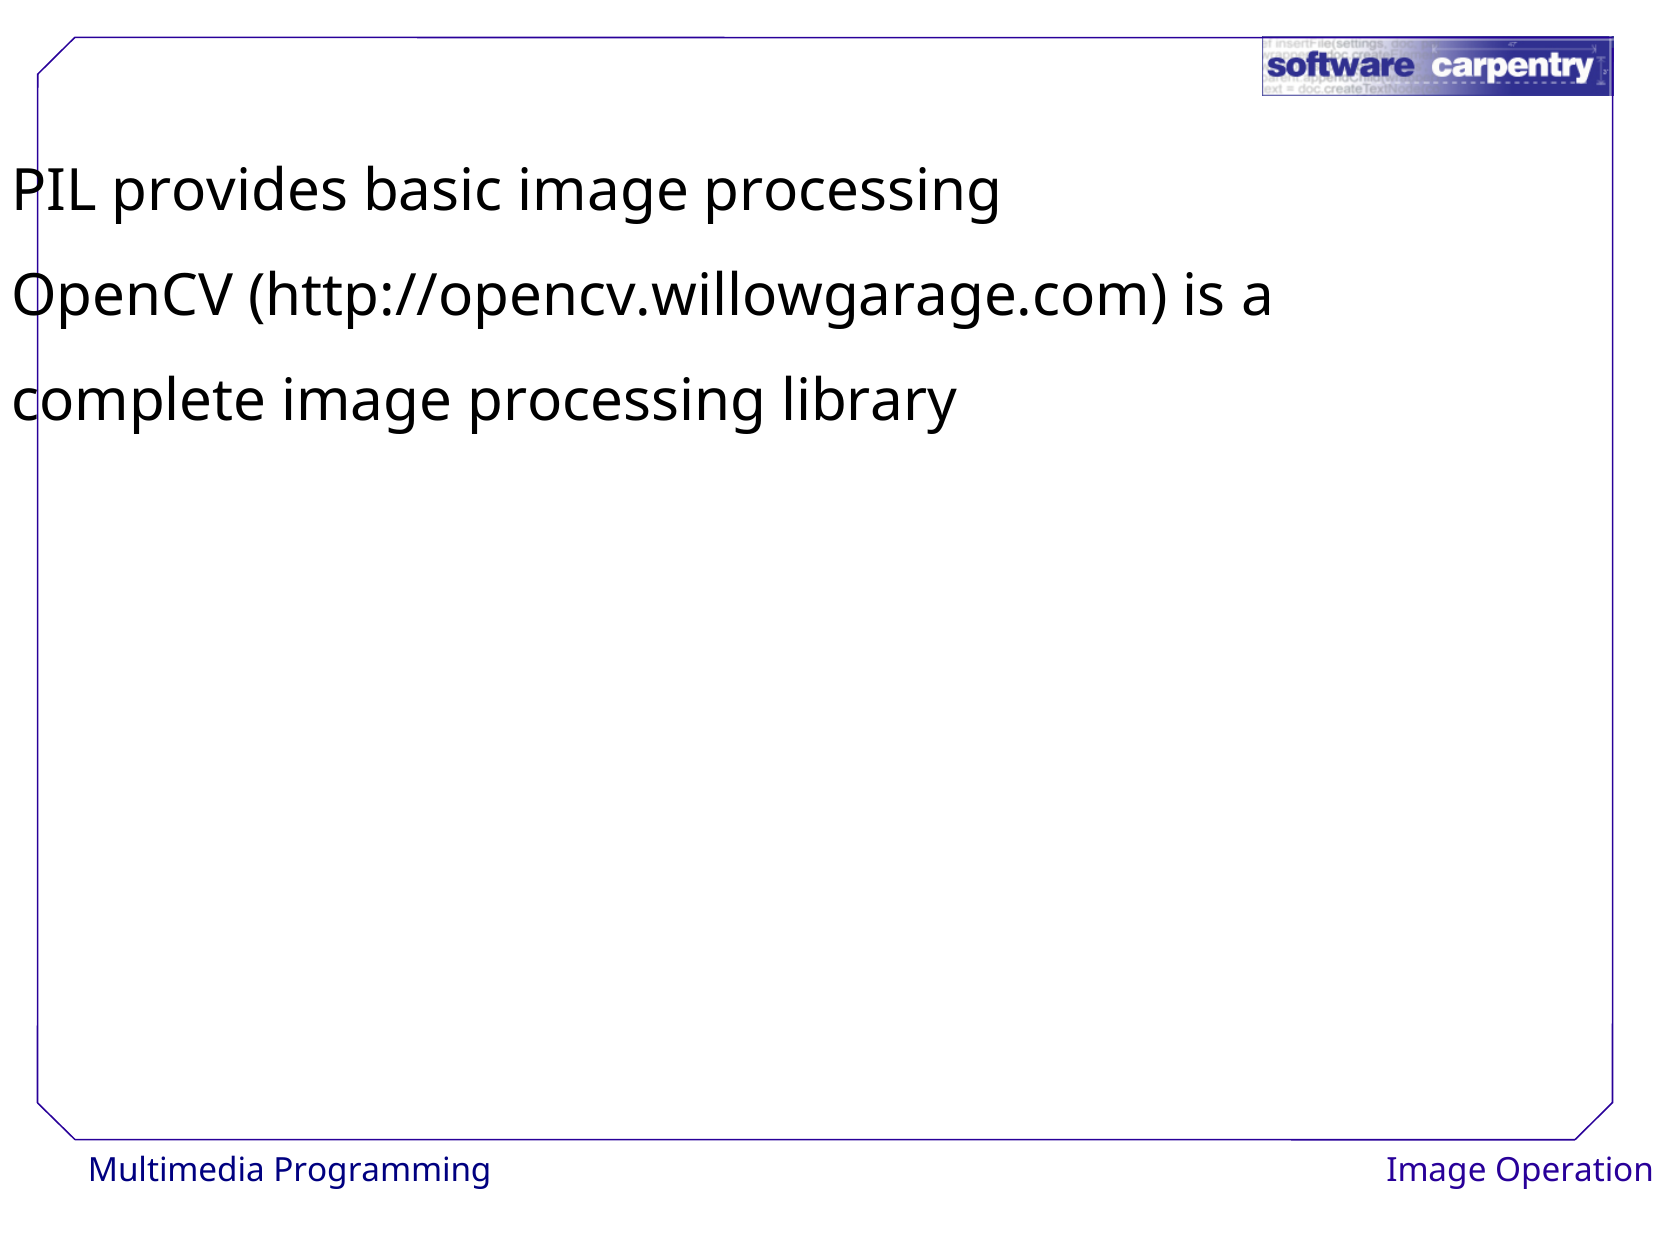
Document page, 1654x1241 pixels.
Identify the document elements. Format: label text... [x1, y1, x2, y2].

picture [1262, 36, 1614, 96]
text_box PIL provides basic image processing OpenCV (http://opencv.willowgarage.com) is a complete image processing library [0, 109, 1439, 440]
